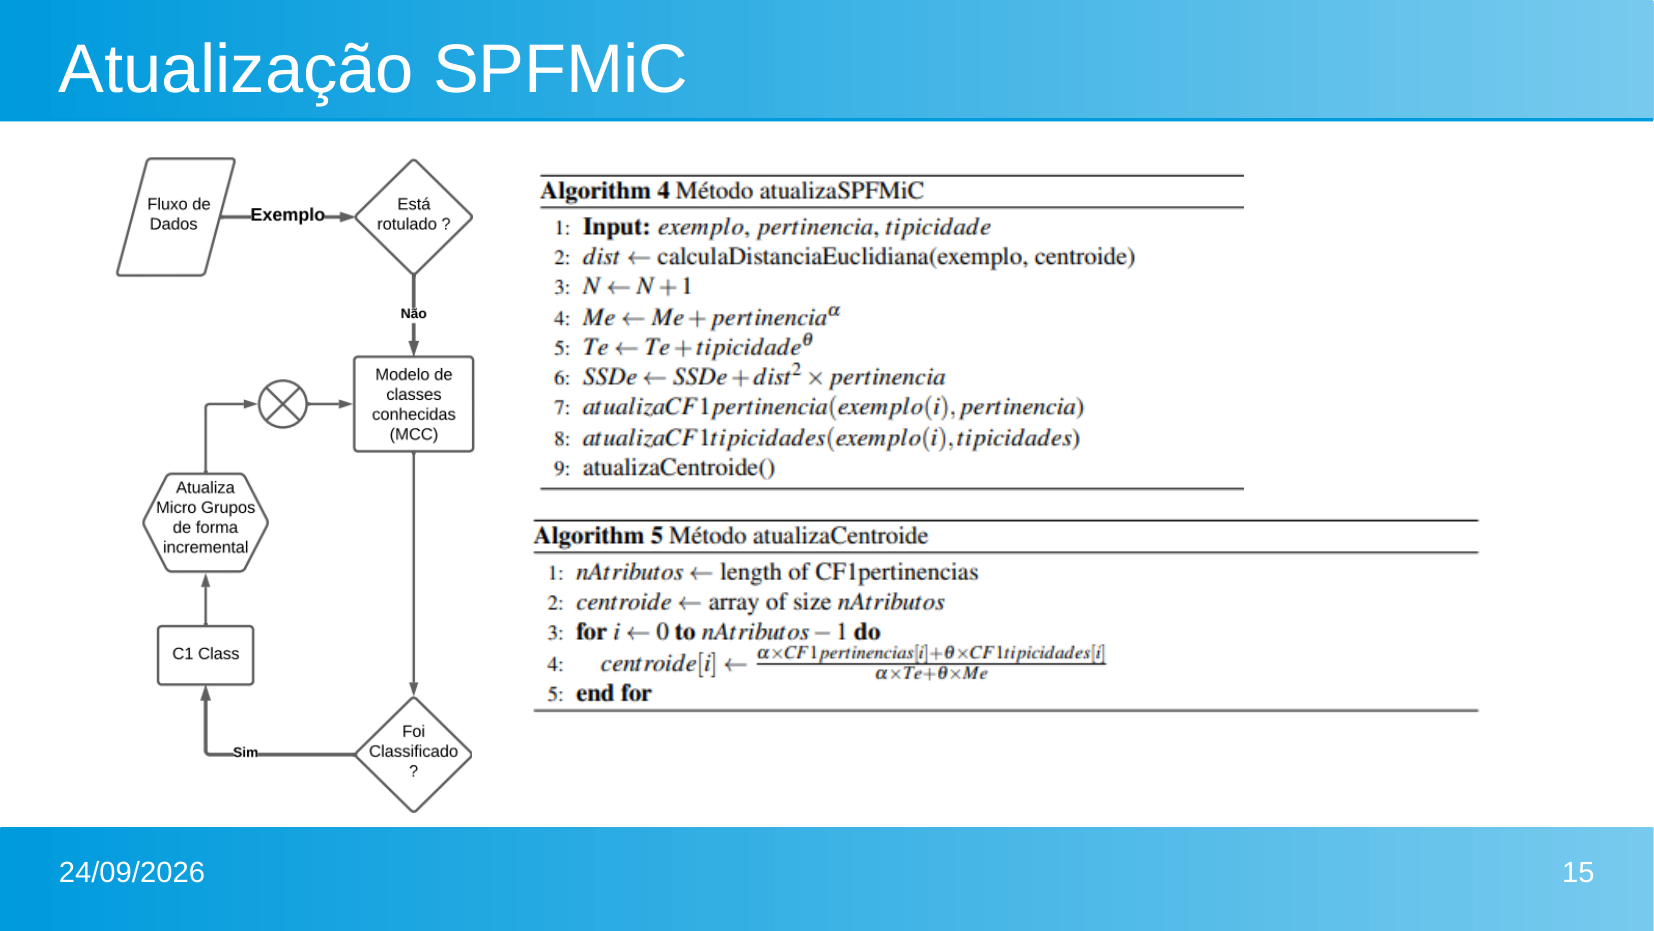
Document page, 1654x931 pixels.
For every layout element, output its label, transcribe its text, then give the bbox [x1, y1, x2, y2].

picture [531, 166, 1244, 502]
picture [515, 506, 1506, 739]
title Atualização SPFMiC [59, 29, 1595, 108]
picture [103, 147, 502, 818]
